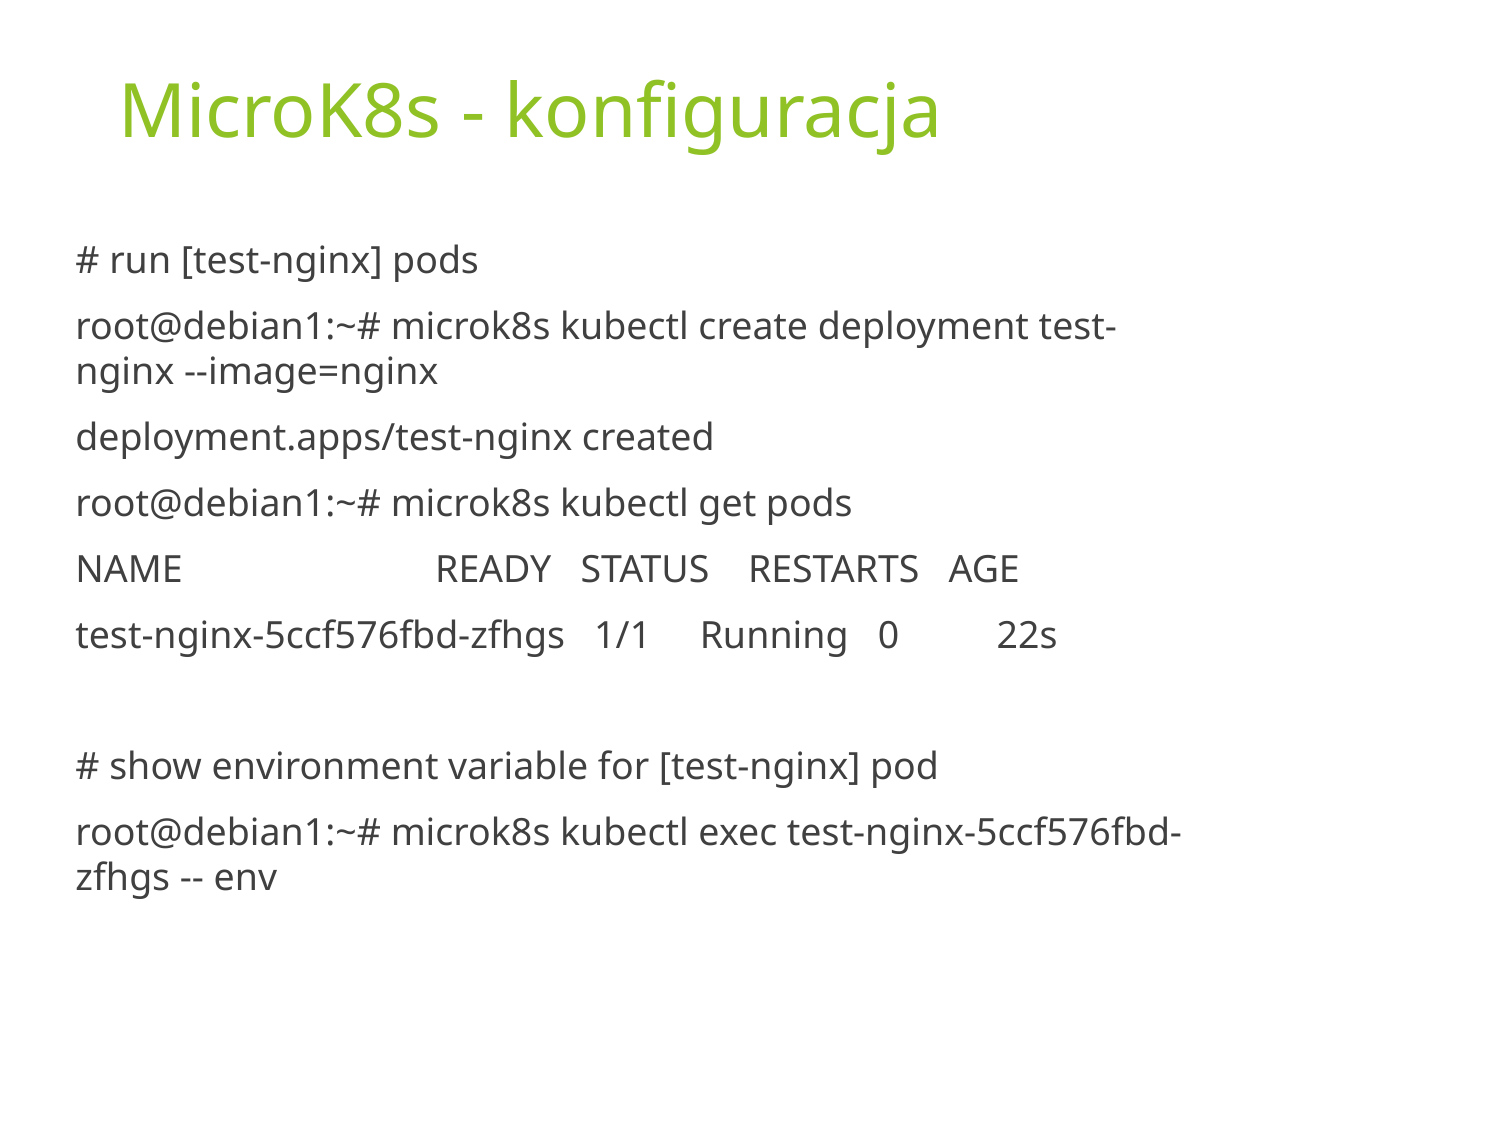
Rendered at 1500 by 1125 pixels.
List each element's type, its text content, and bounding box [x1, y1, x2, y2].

title MicroK8s - konfiguracja [103, 54, 1145, 162]
list # run [test-nginx] pods root@debian1:~# microk8s kubectl create deployment test-nginx --image=nginx deployment.apps/test-nginx created root@debian1:~# microk8s kubectl get pods NAME READY STATUS RESTARTS AGE test-nginx-5ccf576fbd-zfhgs 1/1 Running 0 22s # show environment variable for [test-nginx] pod root@debian1:~# microk8s kubectl exec test-nginx-5ccf576fbd-zfhgs -- env [60, 162, 1225, 1125]
